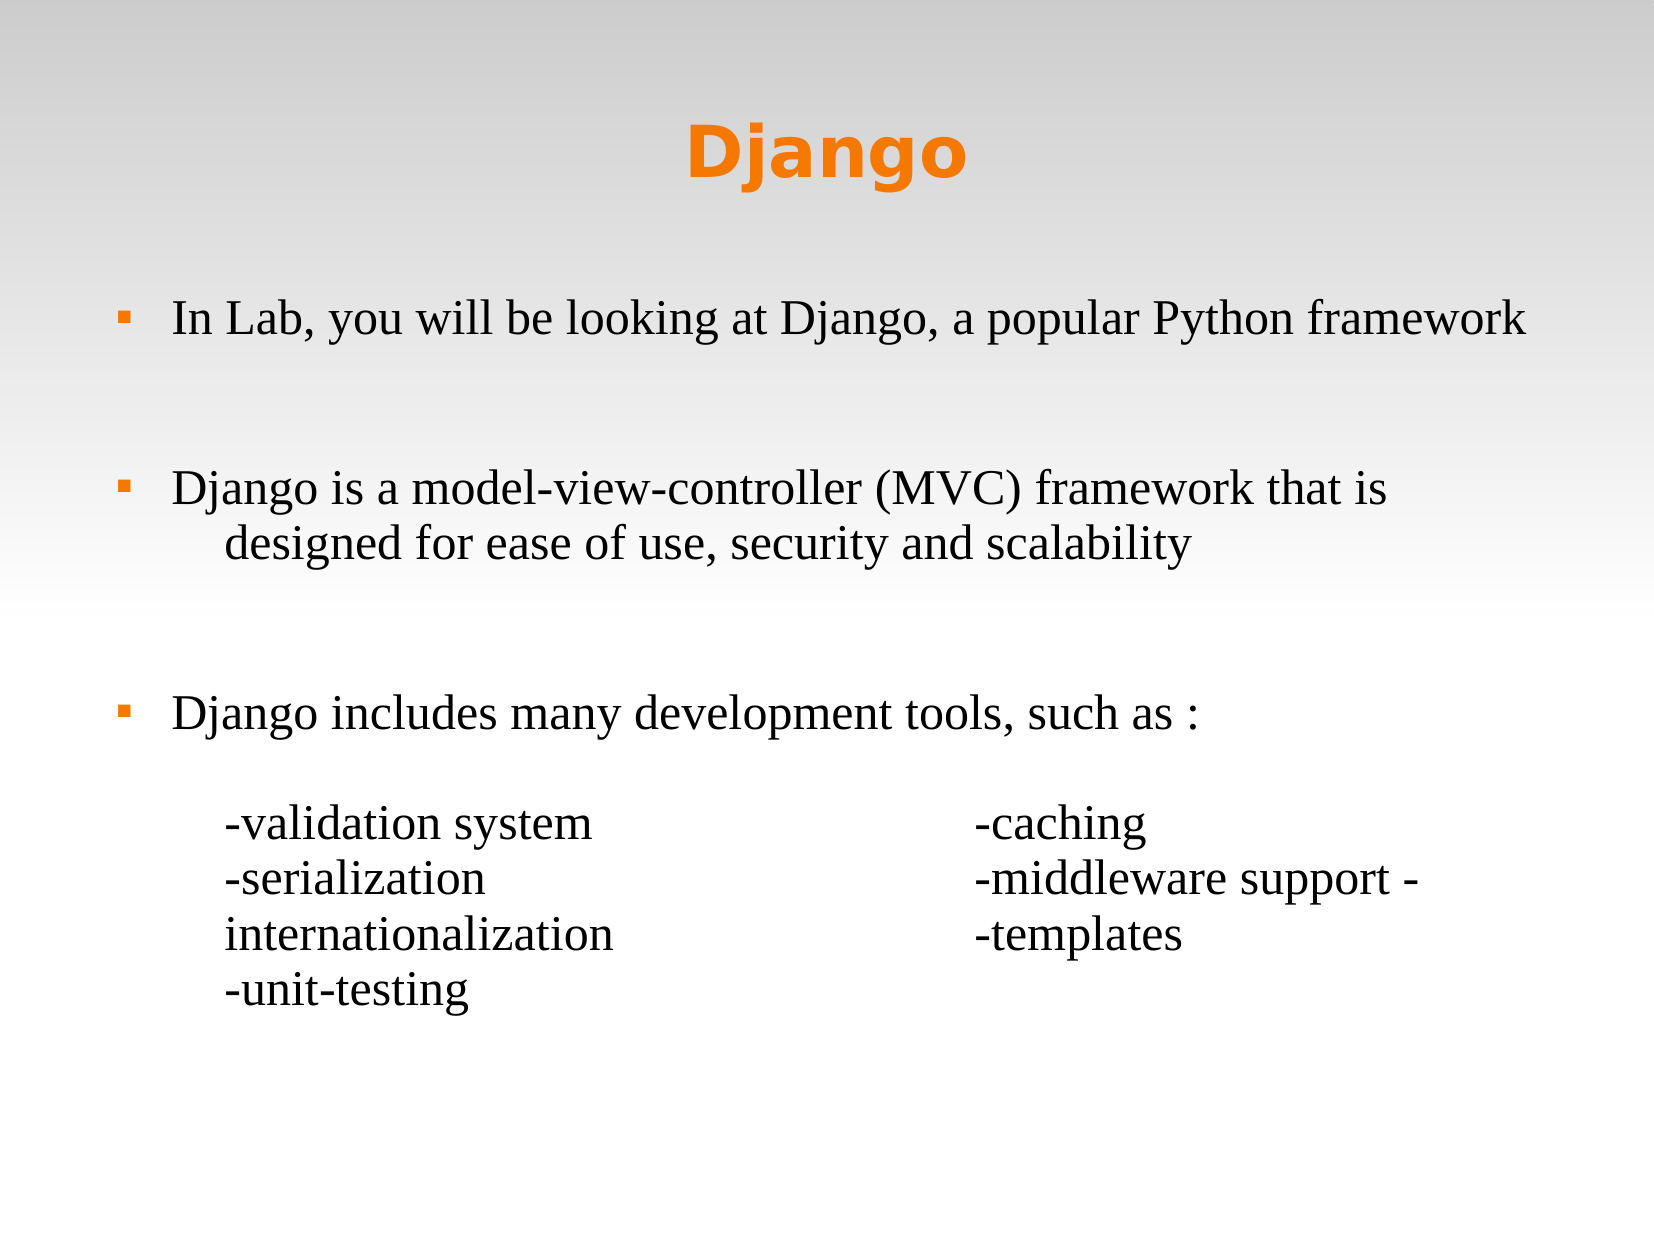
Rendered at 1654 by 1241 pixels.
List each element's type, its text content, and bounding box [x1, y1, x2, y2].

title Django [82, 49, 1571, 257]
list In Lab, you will be looking at Django, a popular Python framework Django is a model-view-controller (MVC) framework that is designed for ease of use, security and scalability Django includes many development tools, such as : -validation system -caching -serialization -middleware support -internationalization -templates -unit-testing [82, 290, 1571, 1109]
